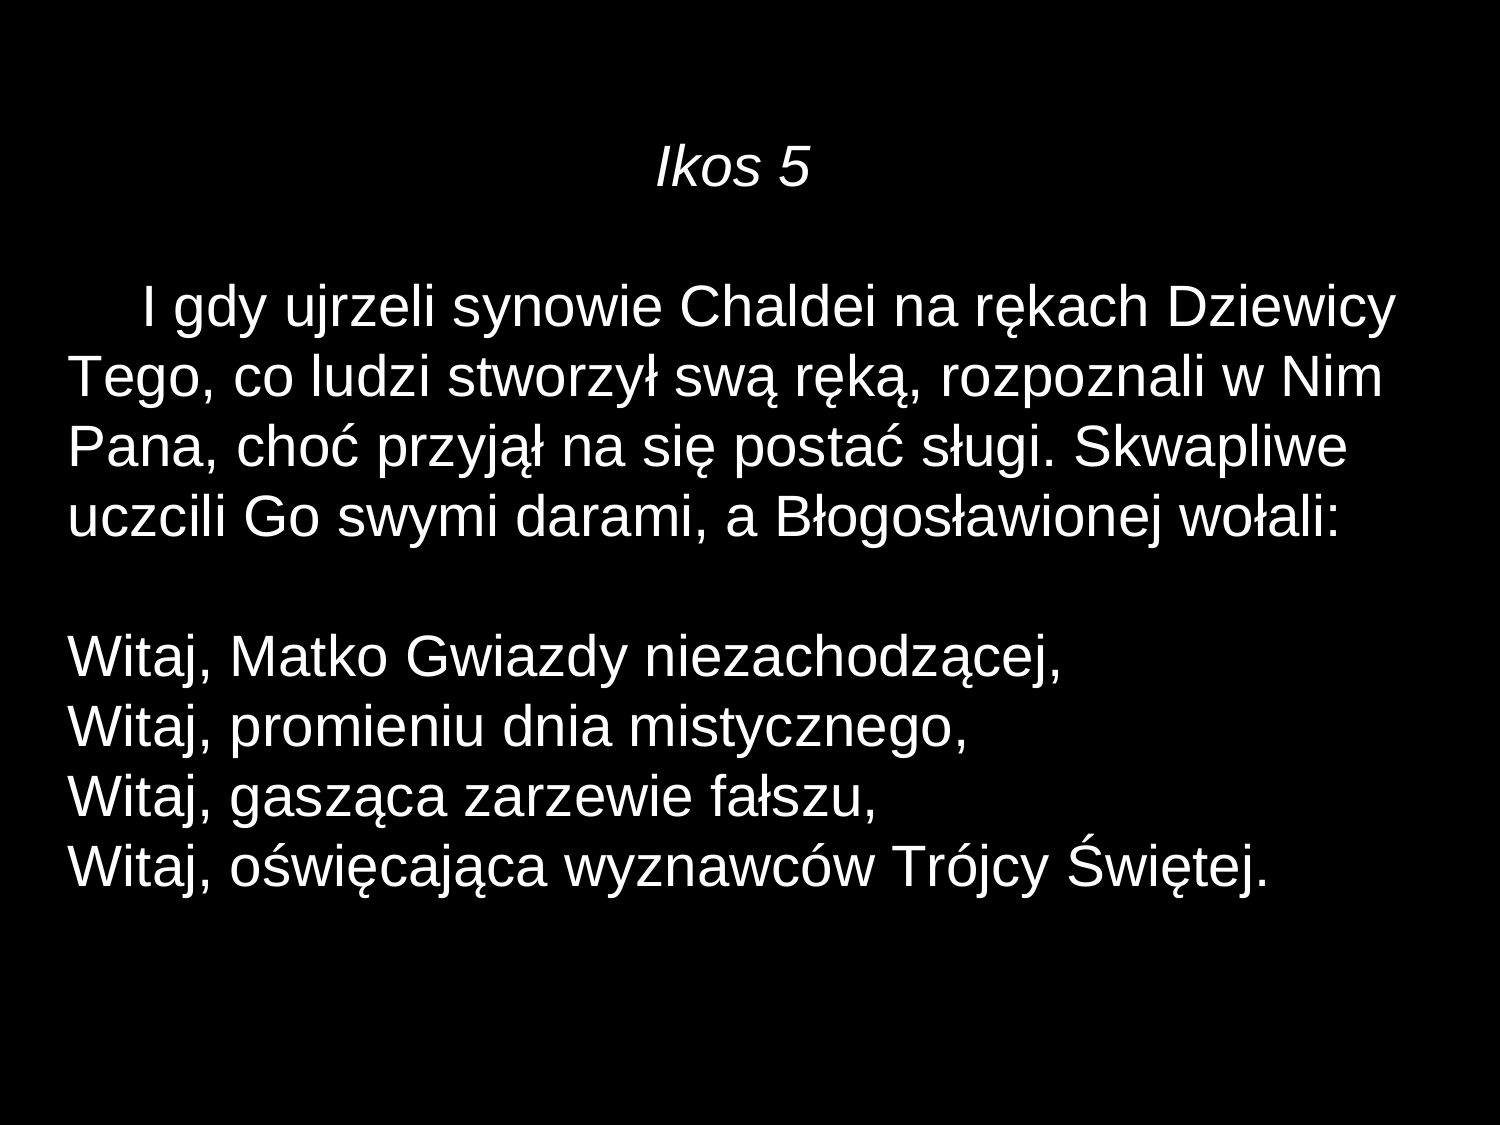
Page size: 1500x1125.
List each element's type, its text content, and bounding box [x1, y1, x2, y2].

text_box Ikos 5 I gdy ujrzeli synowie Chaldei na rękach Dziewicy Tego, co ludzi stworzył swą ręką, rozpoznali w Nim Pana, choć przyjął na się postać sługi. Skwapliwe uczcili Go swymi darami, a Błogosławionej wołali: Witaj, Matko Gwiazdy niezachodzącej, Witaj, promieniu dnia mistycznego, Witaj, gasząca zarzewie fałszu, Witaj, oświęcająca wyznawców Trójcy Świętej. [53, 120, 1483, 906]
